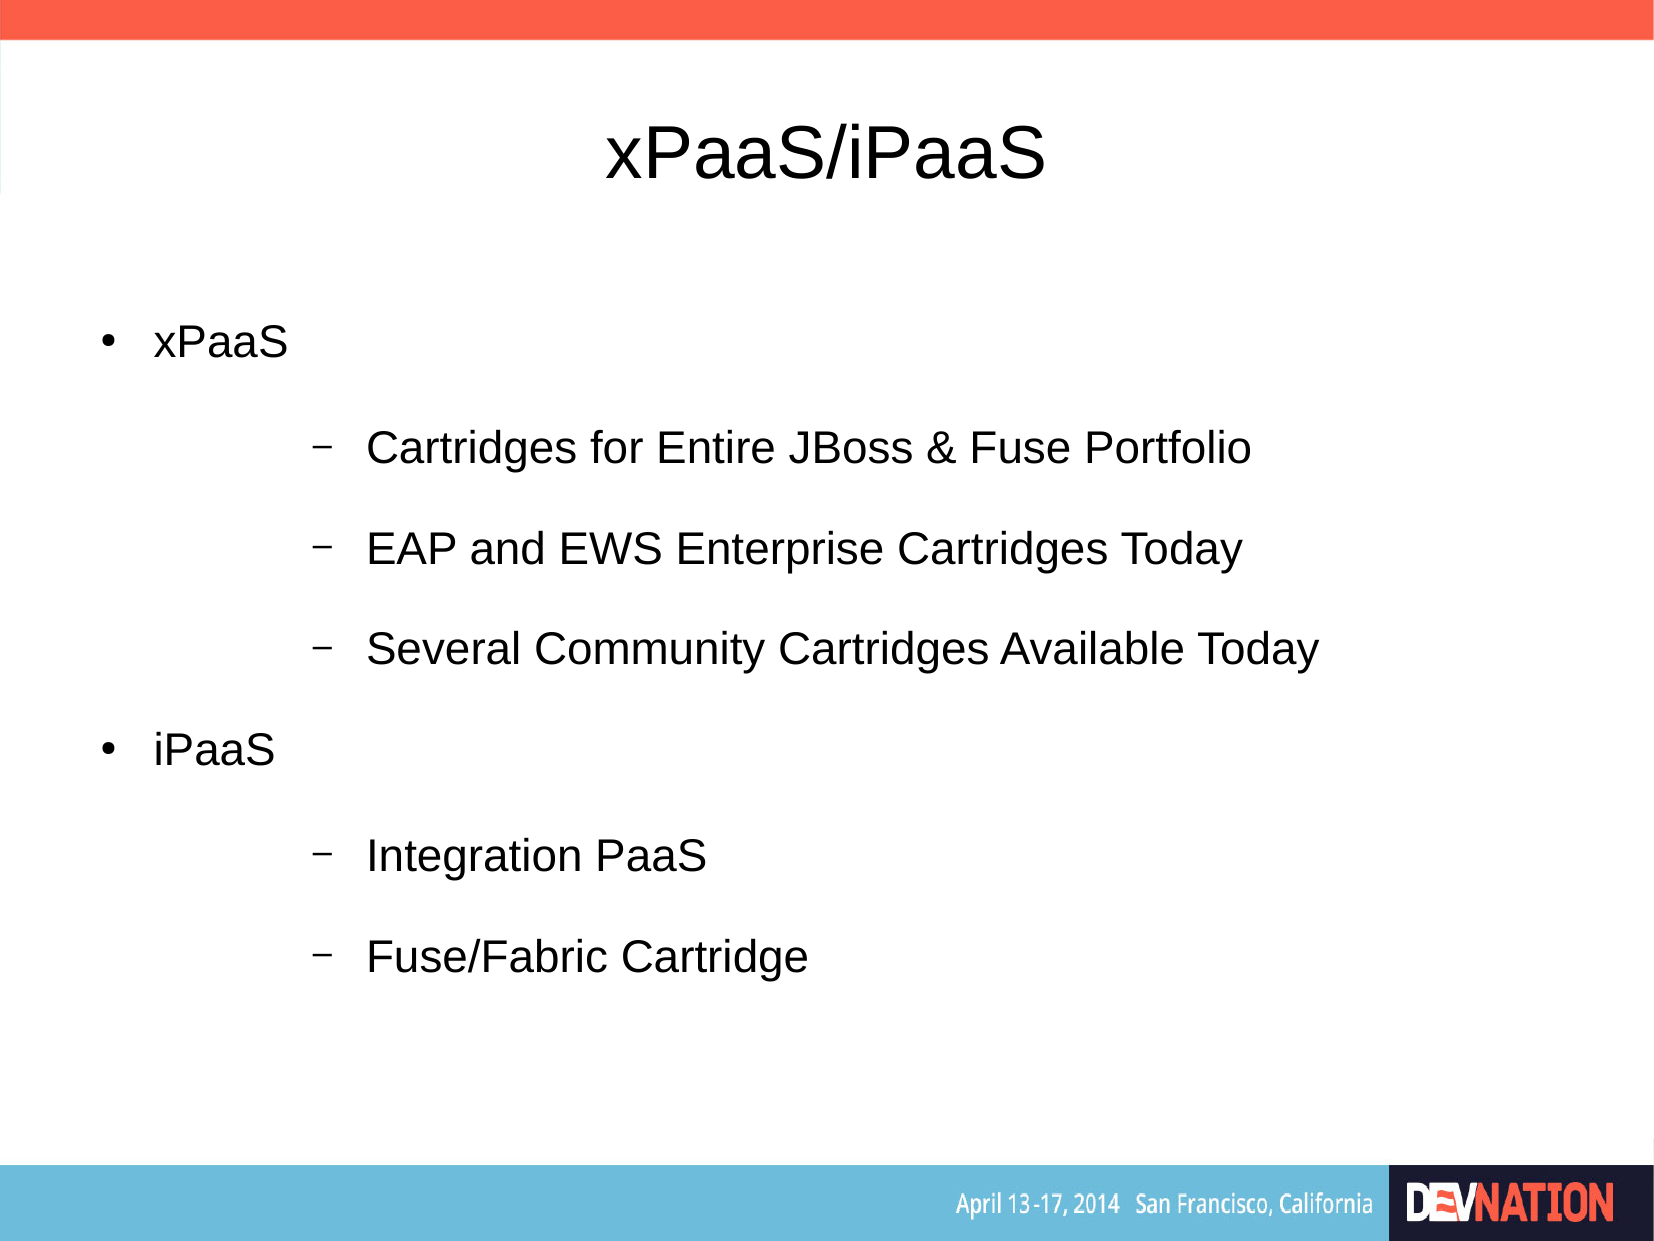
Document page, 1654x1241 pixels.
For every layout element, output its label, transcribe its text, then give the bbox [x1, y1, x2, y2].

title xPaaS/iPaaS [82, 49, 1571, 257]
picture [0, 0, 1654, 1241]
list xPaaS Cartridges for Entire JBoss & Fuse Portfolio EAP and EWS Enterprise Cartridges Today Several Community Cartridges Available Today iPaaS Integration PaaS Fuse/Fabric Cartridge [82, 290, 1571, 1032]
